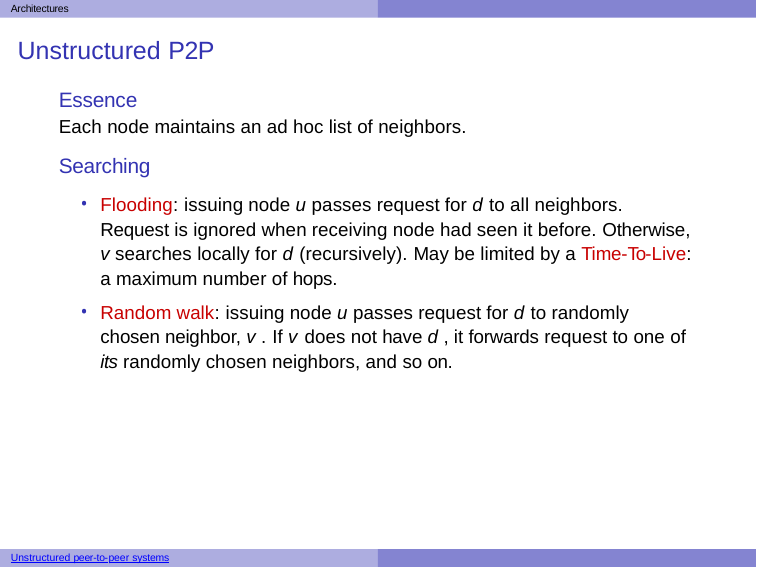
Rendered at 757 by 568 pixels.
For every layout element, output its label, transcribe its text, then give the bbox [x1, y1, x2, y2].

text_box Unstructured peer-to-peer systems [8, 549, 174, 564]
text_box [0, 549, 756, 567]
text_box Essence Each node maintains an ad hoc list of neighbors. Searching Flooding: issuing node u passes request for d to all neighbors. Request is ignored when receiving node had seen it before. Otherwise, v searches locally for d (recursively). May be limited by a Time-To-Live: a maximum number of hops. Random walk: issuing node u passes request for d to randomly chosen neighbor, v . If v does not have d , it forwards request to one of its randomly chosen neighbors, and so on. [54, 81, 702, 373]
text_box Architectures [8, 0, 748, 15]
title Unstructured P2P [15, 32, 508, 130]
